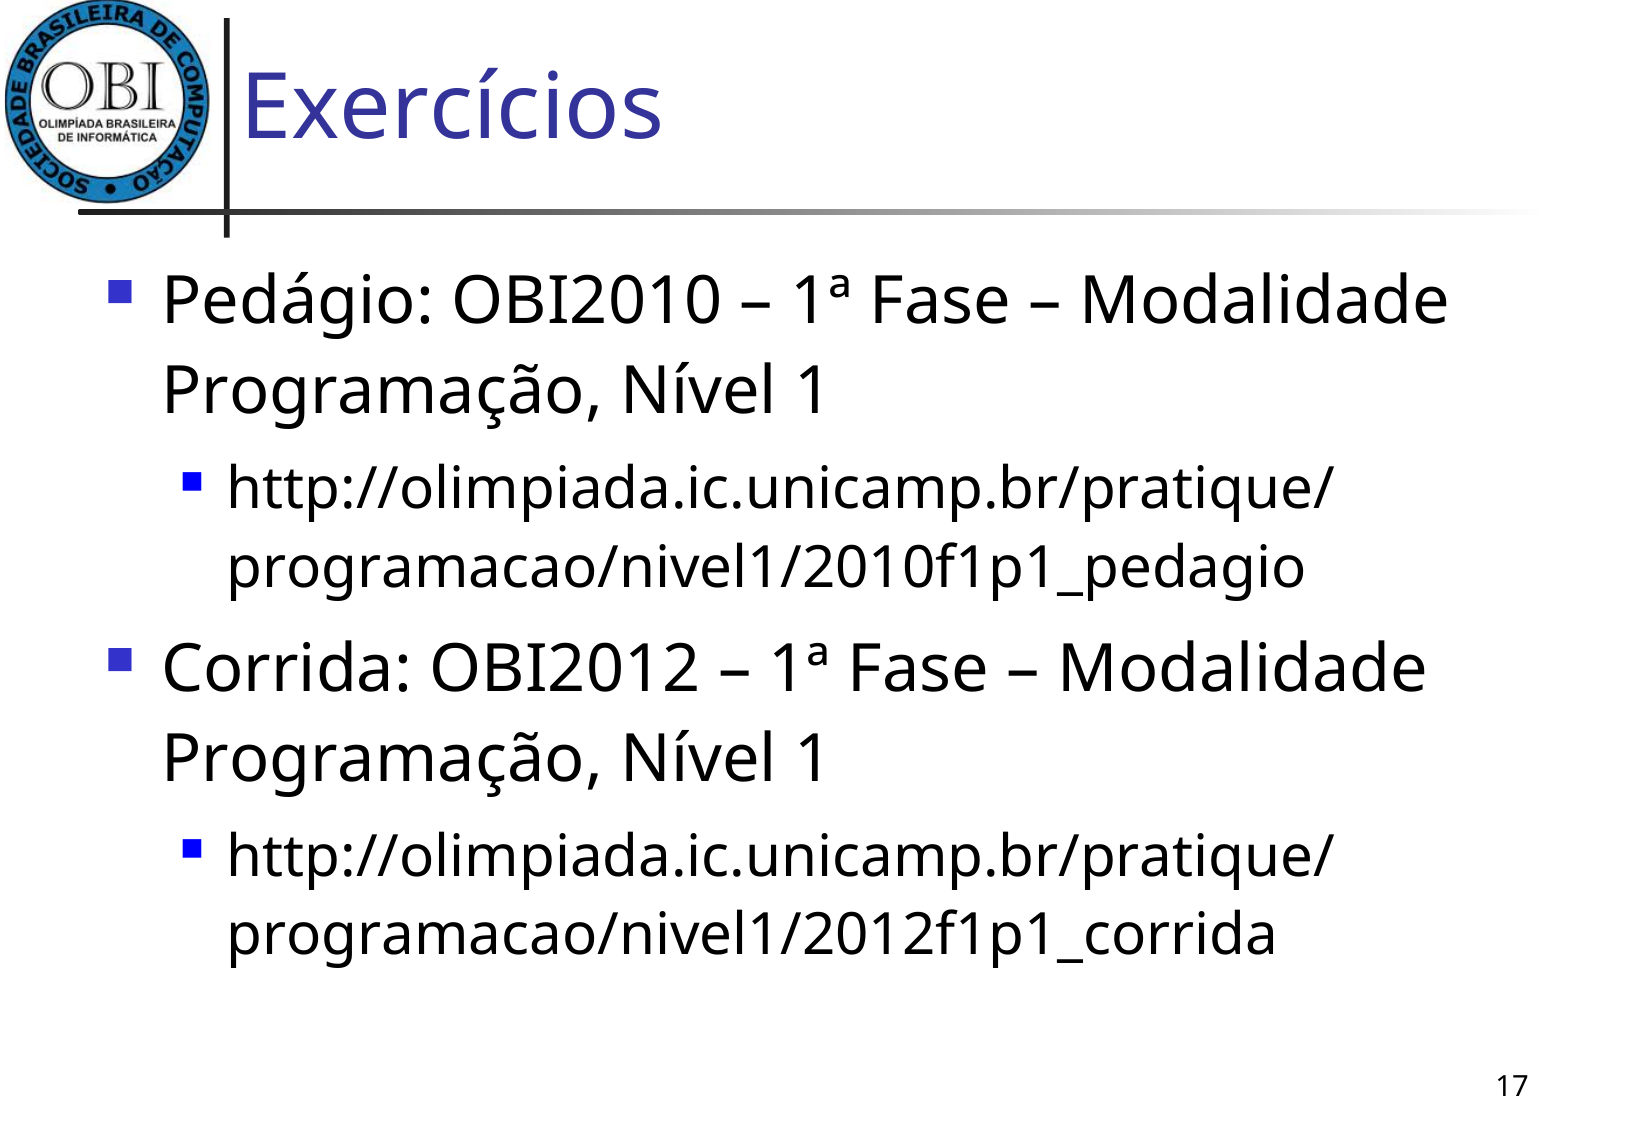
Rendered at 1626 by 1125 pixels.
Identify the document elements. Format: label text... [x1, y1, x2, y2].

picture [4, 0, 211, 204]
list Pedágio: OBI2010 – 1ª Fase – Modalidade Programação, Nível 1 http://olimpiada.ic.unicamp.br/pratique/programacao/nivel1/2010f1p1_pedagio Corrida: OBI2012 – 1ª Fase – Modalidade Programação, Nível 1 http://olimpiada.ic.unicamp.br/pratique/programacao/nivel1/2012f1p1_corrida [105, 252, 1538, 1034]
title Exercícios [240, 0, 1538, 208]
